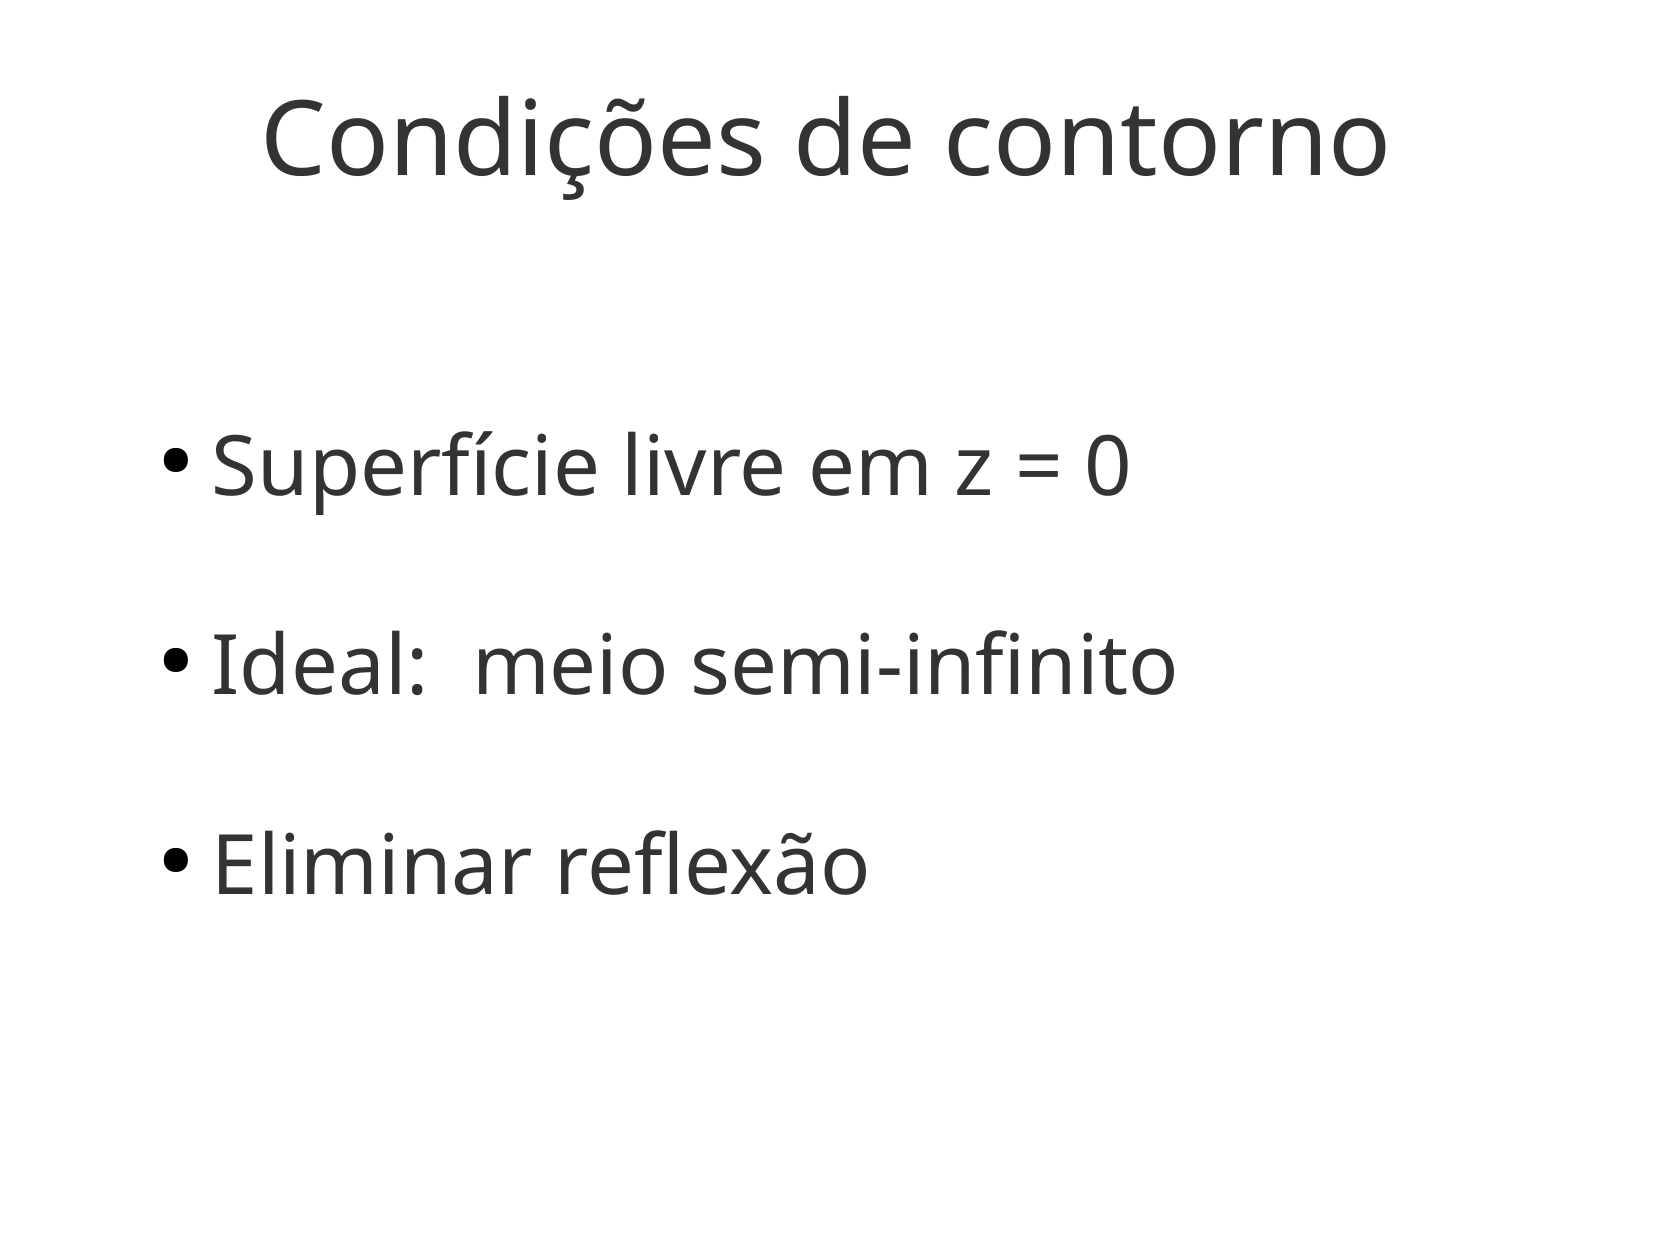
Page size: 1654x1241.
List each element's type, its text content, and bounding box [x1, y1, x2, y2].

list Superfície livre em z = 0 Ideal: meio semi-infinito Eliminar reflexão [141, 349, 1597, 1069]
title Condições de contorno [82, 31, 1571, 239]
